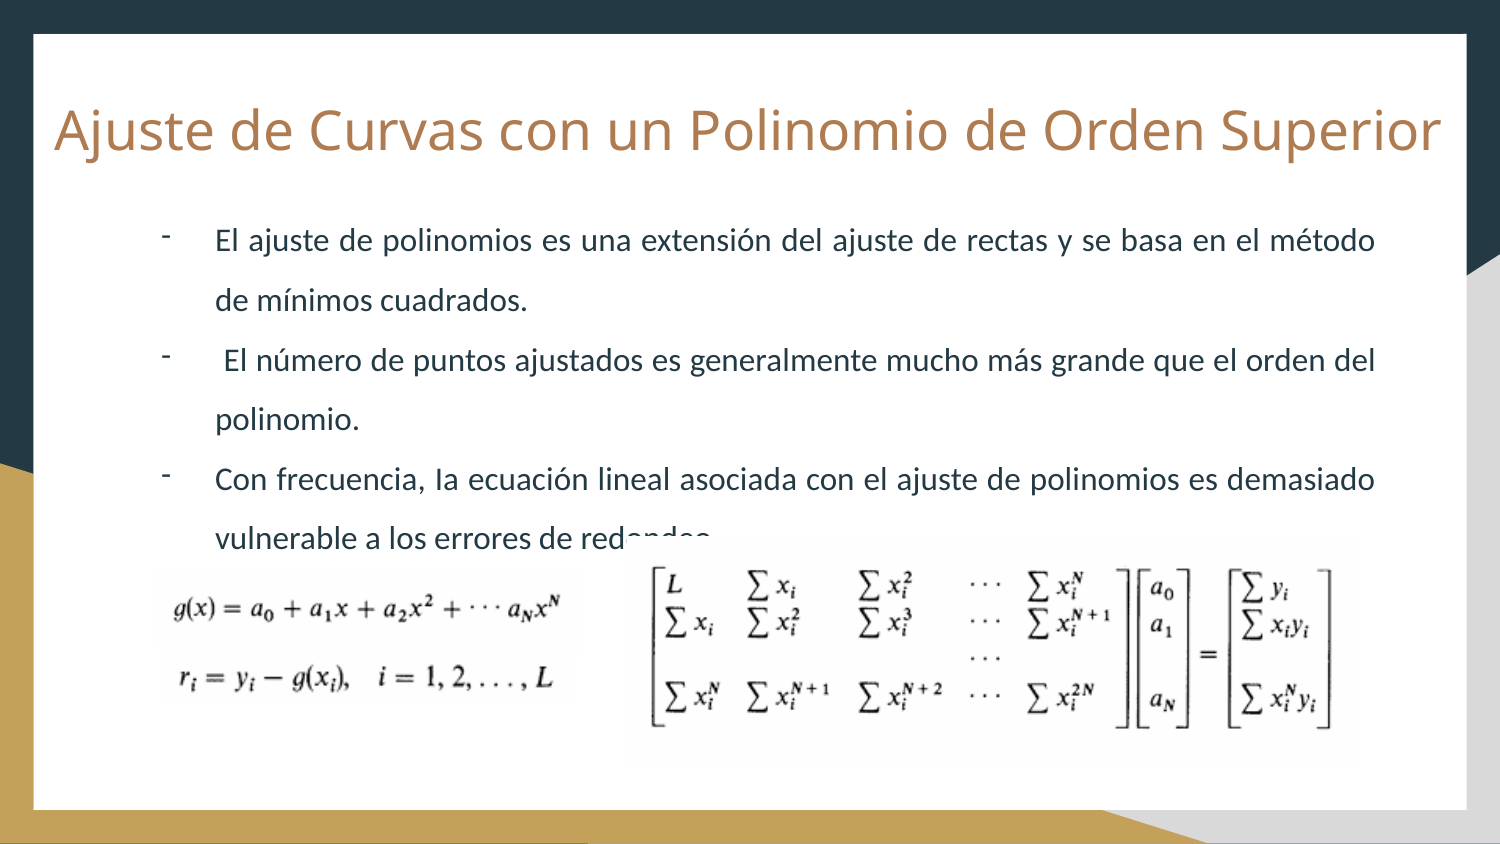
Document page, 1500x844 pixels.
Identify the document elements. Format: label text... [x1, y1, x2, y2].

picture [158, 567, 579, 705]
list El ajuste de polinomios es una extensión del ajuste de rectas y se basa en el método de mínimos cuadrados. El número de puntos ajustados es generalmente mucho más grande que el orden del polinomio. Con frecuencia, Ia ecuación lineal asociada con el ajuste de polinomios es demasiado vulnerable a los errores de redondeo. [125, 183, 1393, 781]
picture [627, 536, 1355, 768]
title Ajuste de Curvas con un Polinomio de Orden Superior [36, 80, 1463, 184]
